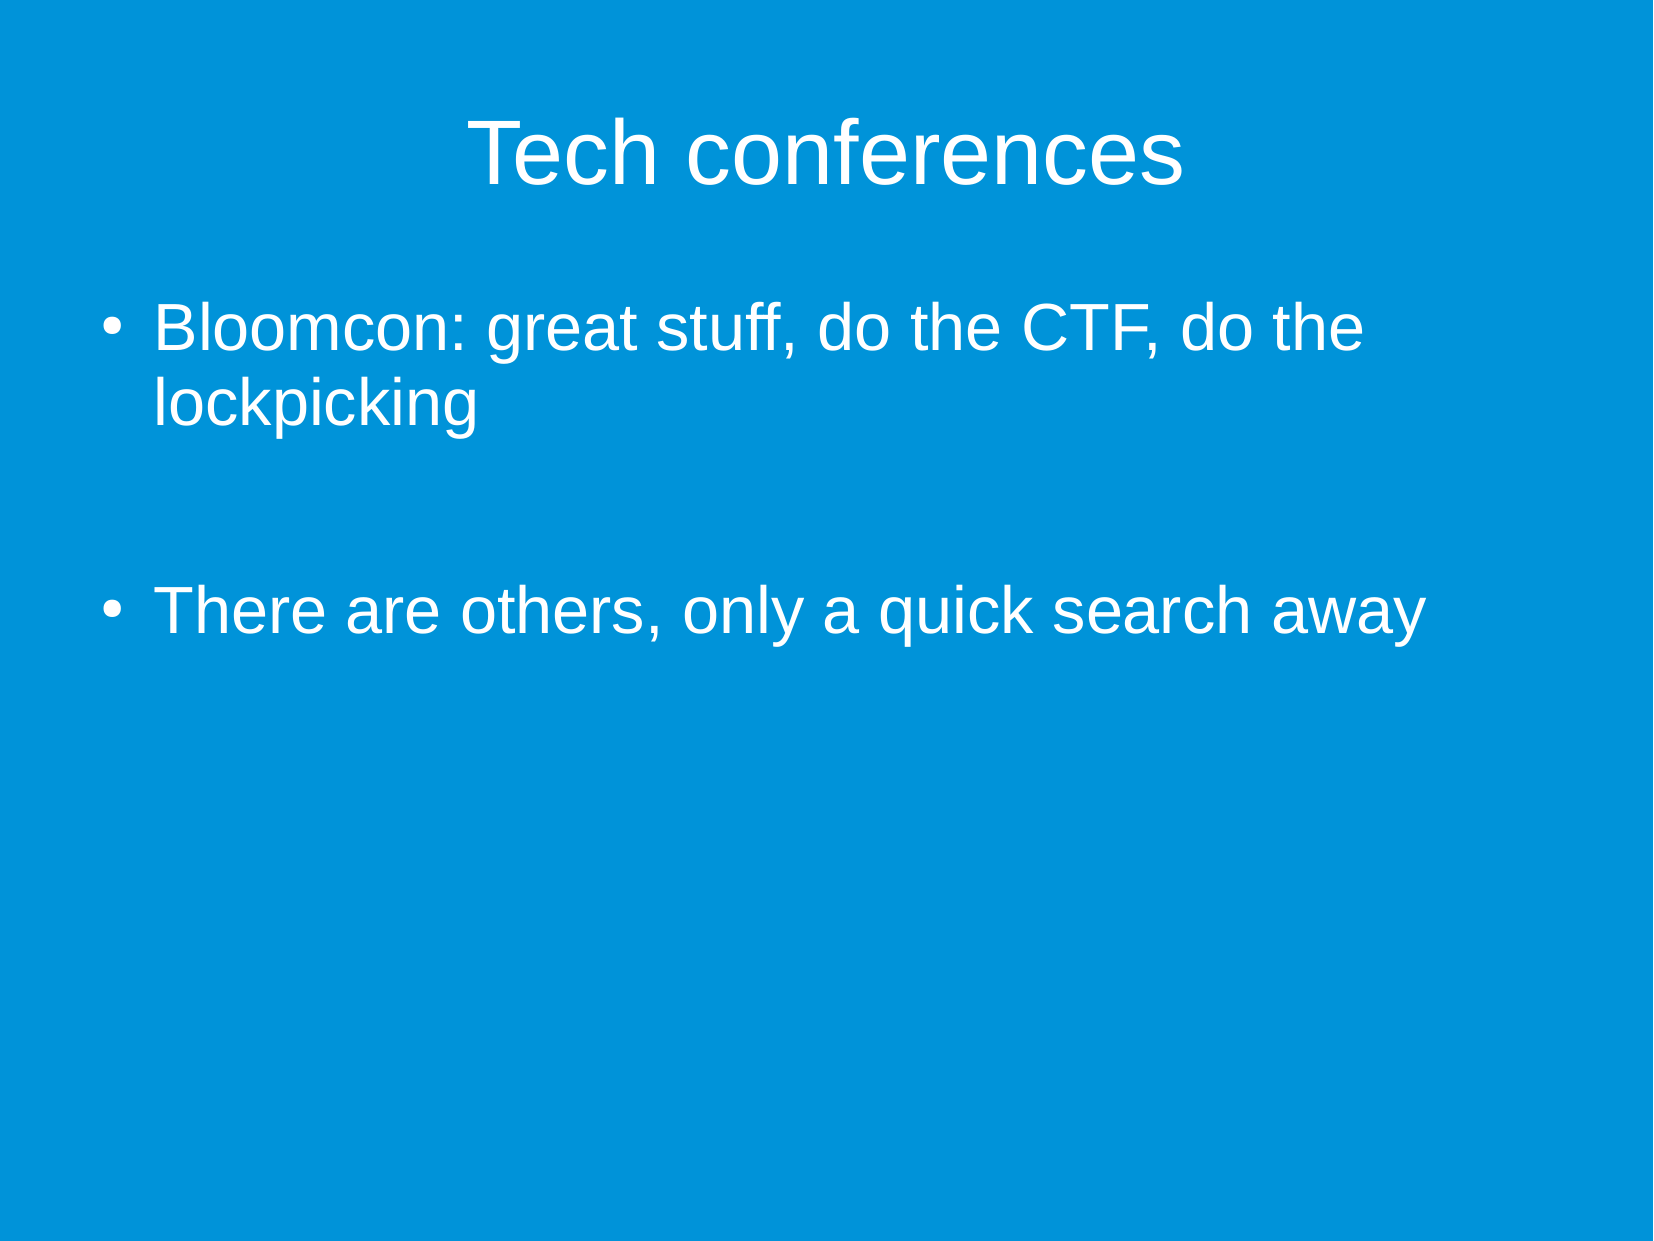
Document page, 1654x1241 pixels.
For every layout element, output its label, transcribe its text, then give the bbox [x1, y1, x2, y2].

list Bloomcon: great stuff, do the CTF, do the lockpicking There are others, only a quick search away [82, 290, 1571, 1010]
title Tech conferences [82, 49, 1571, 257]
